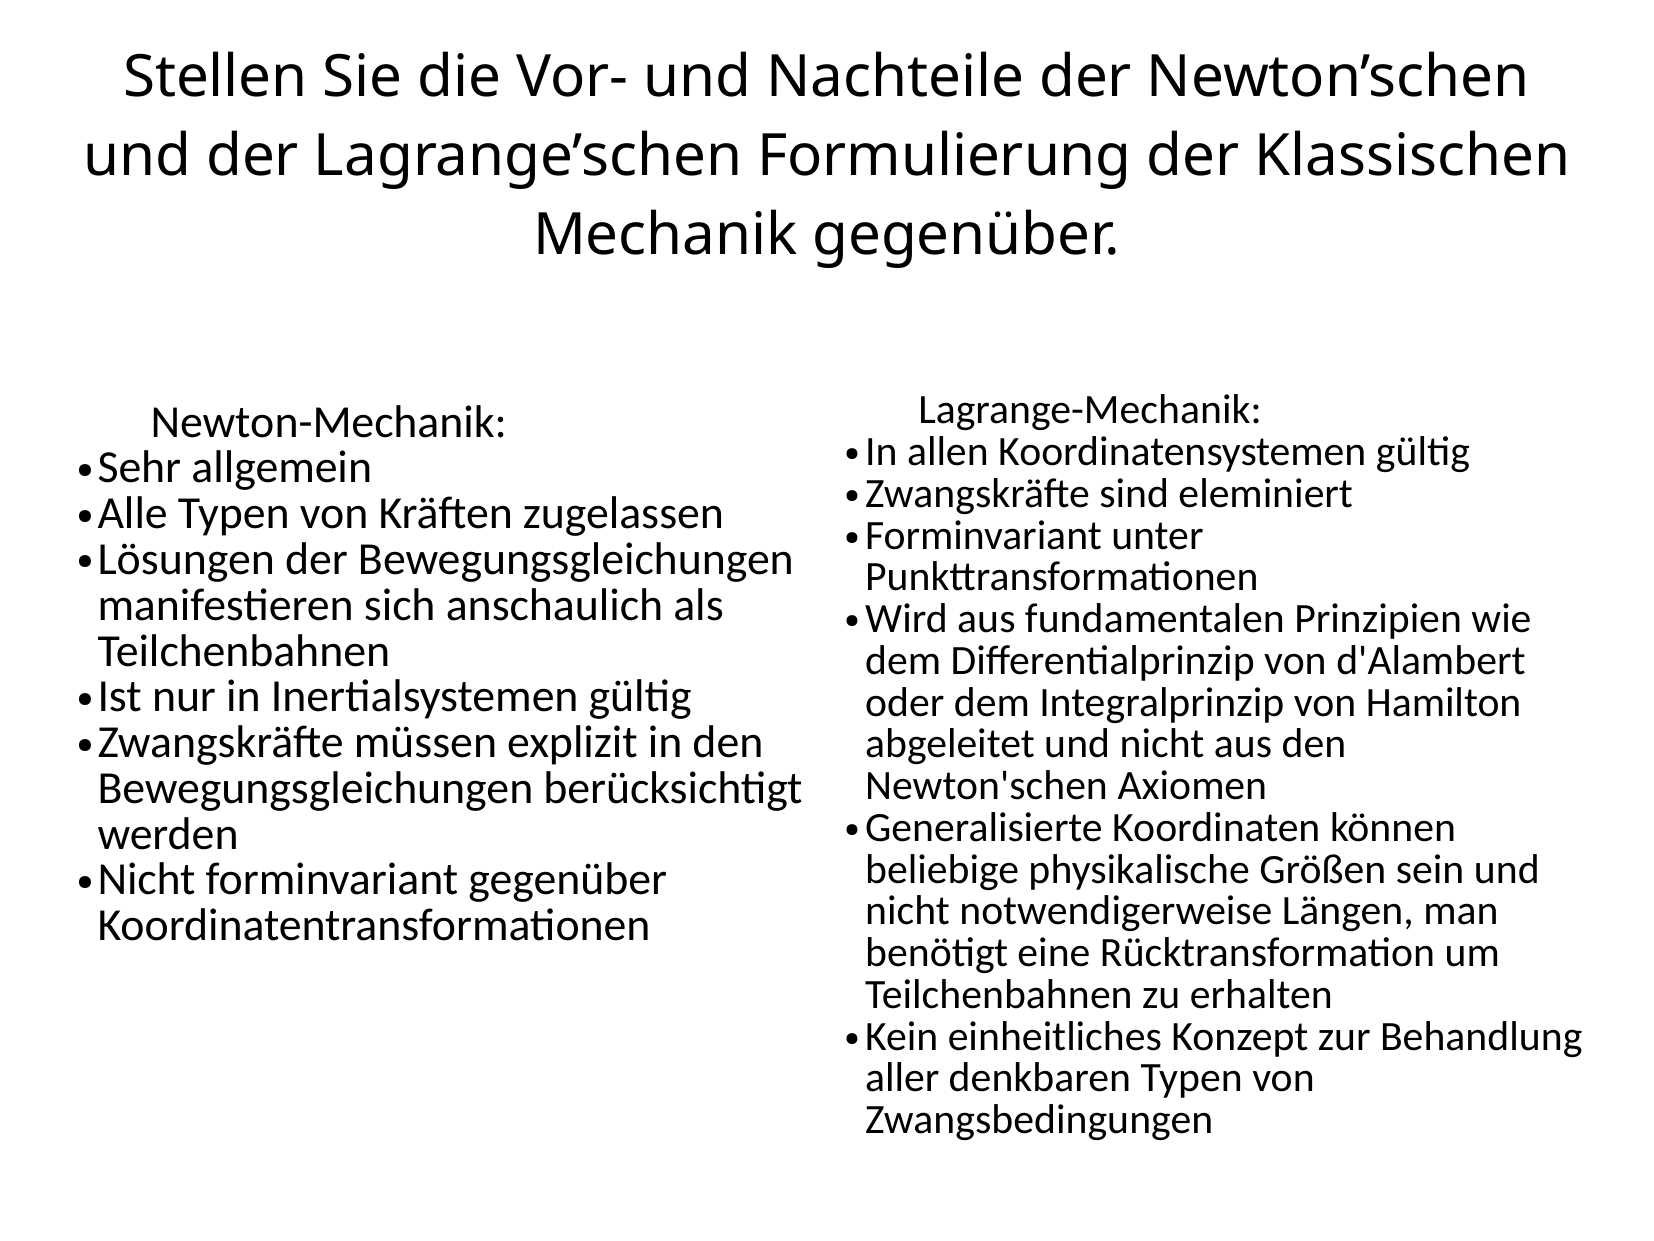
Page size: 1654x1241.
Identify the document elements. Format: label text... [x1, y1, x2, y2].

text_box Lagrange-Mechanik: In allen Koordinatensystemen gültig Zwangskräfte sind eleminiert Forminvariant unter Punkttransformationen Wird aus fundamentalen Prinzipien wie dem Differentialprinzip von d'Alambert oder dem Integralprinzip von Hamilton abgeleitet und nicht aus den Newton'schen Axiomen Generalisierte Koordinaten können beliebige physikalische Größen sein und nicht notwendigerweise Längen, man benötigt eine Rücktransformation um Teilchenbahnen zu erhalten Kein einheitliches Konzept zur Behandlung aller denkbaren Typen von Zwangsbedingungen [844, 309, 1589, 1228]
title Stellen Sie die Vor- und Nachteile der Newton’schen und der Lagrange’schen Formulierung der Klassischen Mechanik gegenüber. [82, 13, 1571, 293]
subtitle Newton-Mechanik: Sehr allgemein Alle Typen von Kräften zugelassen Lösungen der Bewegungsgleichungen manifestieren sich anschaulich als Teilchenbahnen Ist nur in Inertialsystemen gültig Zwangskräfte müssen explizit in den Bewegungsgleichungen berücksichtigt werden Nicht forminvariant gegenüber Koordinatentransformationen [76, 323, 821, 1216]
